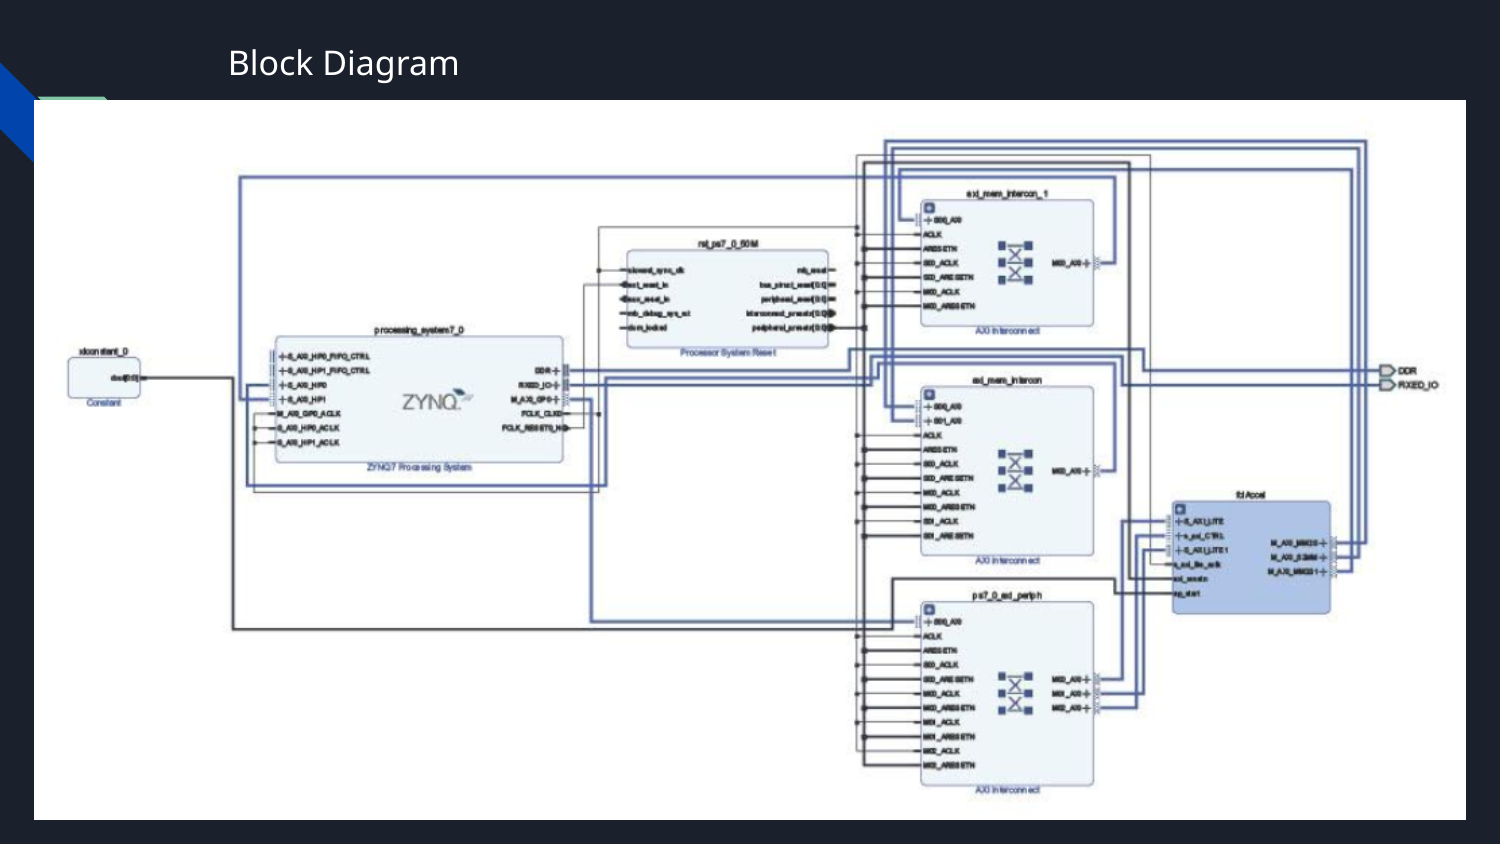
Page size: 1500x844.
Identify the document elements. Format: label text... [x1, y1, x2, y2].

title Block Diagram [212, 24, 1368, 100]
picture [34, 100, 1466, 820]
